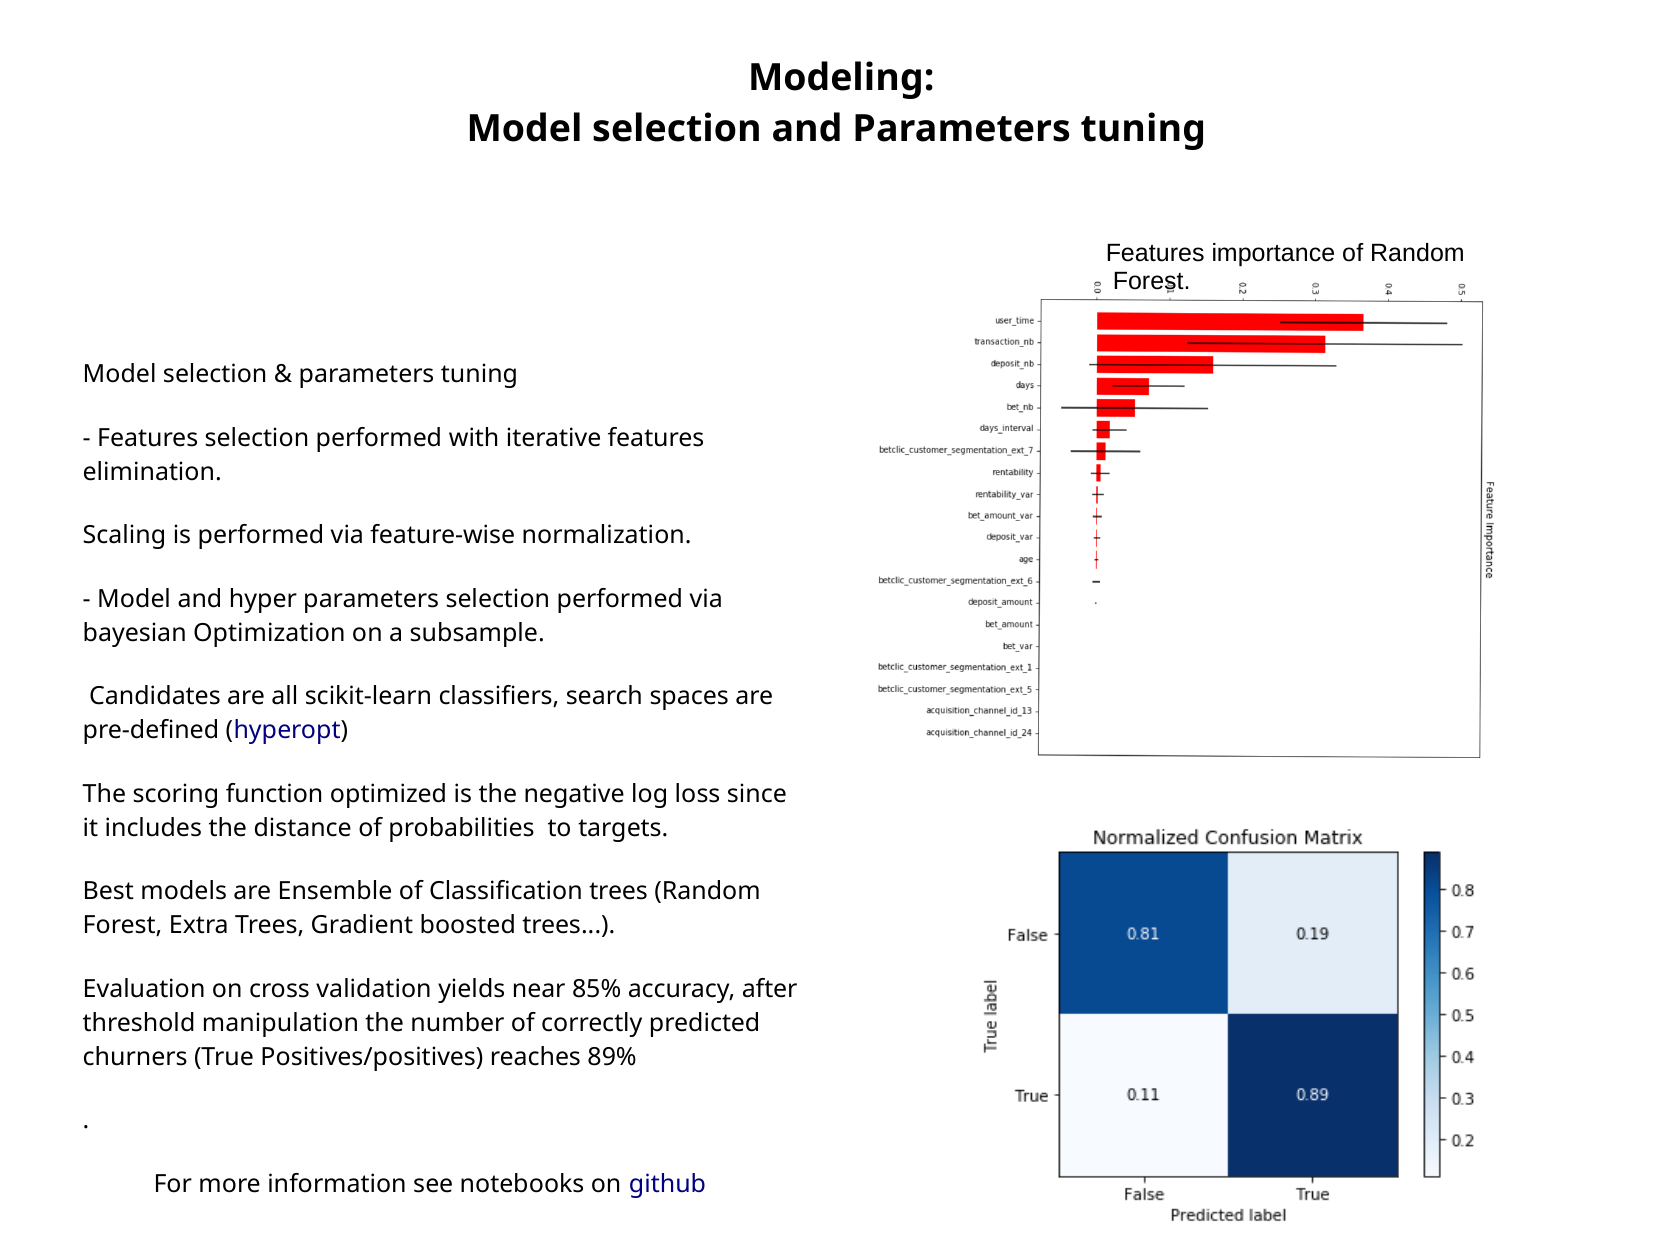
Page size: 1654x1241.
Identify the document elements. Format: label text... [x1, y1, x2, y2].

list Model selection & parameters tuning - Features selection performed with iterative features elimination. Scaling is performed via feature-wise normalization. - Model and hyper parameters selection performed via bayesian Optimization on a subsample. Candidates are all scikit-learn classifiers, search spaces are pre-defined (hyperopt) The scoring function optimized is the negative log loss since it includes the distance of probabilities to targets. Best models are Ensemble of Classification trees (Random Forest, Extra Trees, Gradient boosted trees...). Evaluation on cross validation yields near 85% accuracy, after threshold manipulation the number of correctly predicted churners (True Positives/positives) reaches 89% . For more information see notebooks on github [82, 355, 809, 1221]
picture [975, 819, 1486, 1233]
title Modeling: Model selection and Parameters tuning [255, 48, 1429, 196]
list Features importance of Random Forest. [1035, 238, 1471, 294]
picture [872, 273, 1501, 766]
